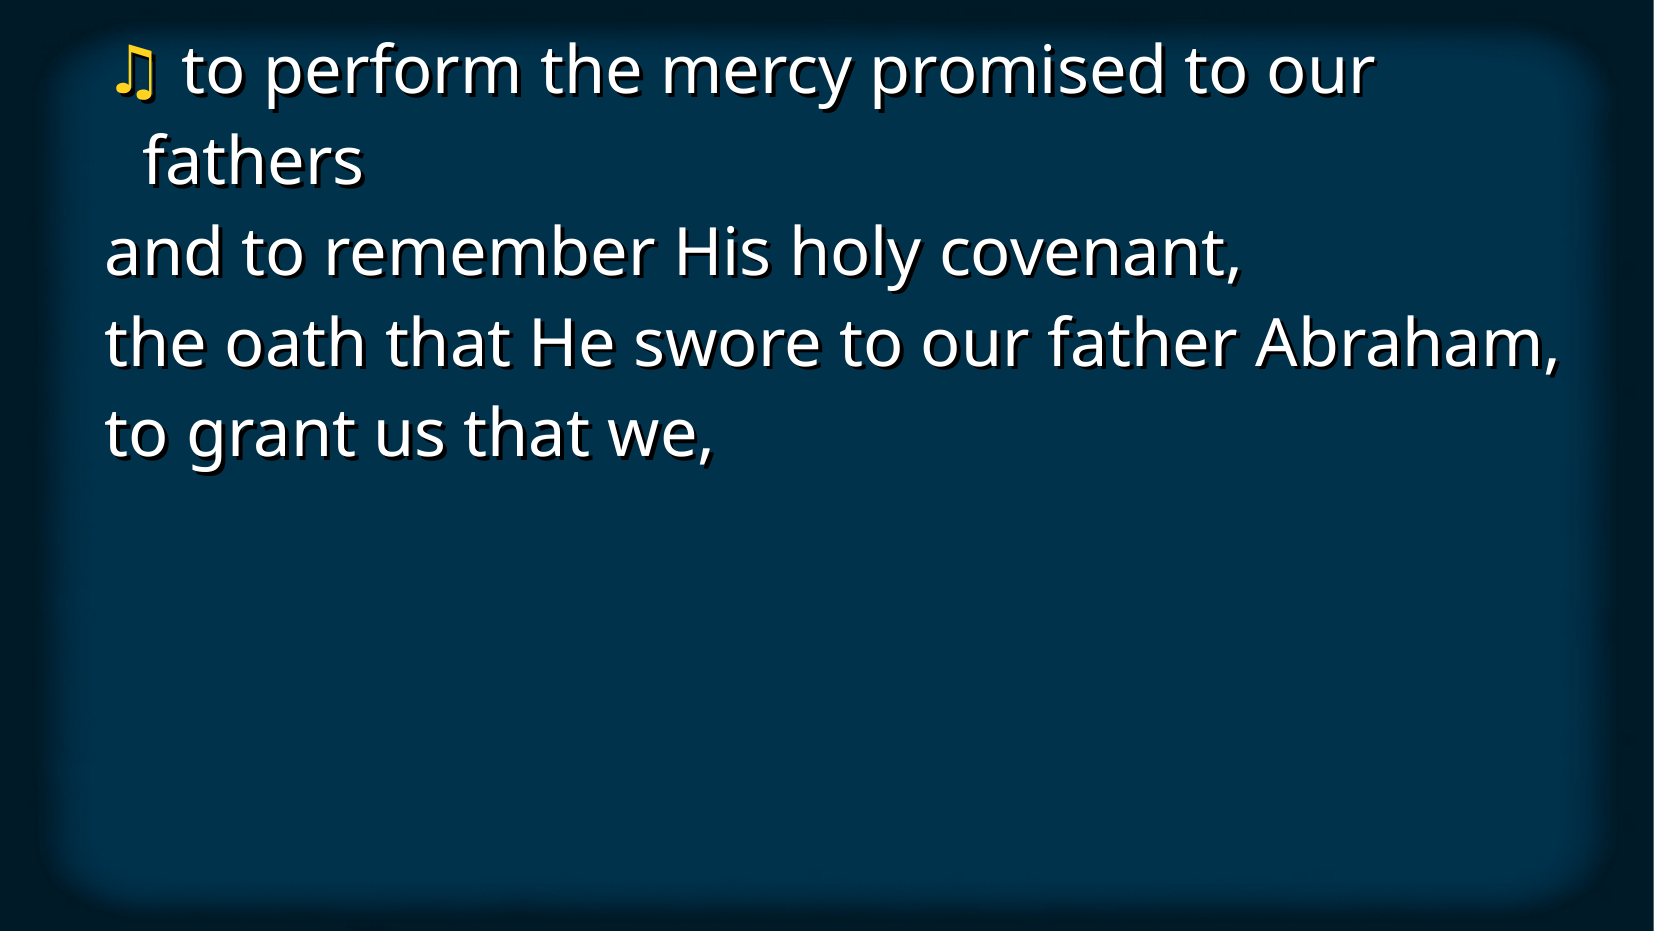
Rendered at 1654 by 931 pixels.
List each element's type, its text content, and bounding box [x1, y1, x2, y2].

text_box ♫ to perform the mercy promised to our fathers and to remember His holy covenant, the oath that He swore to our father Abraham, to grant us that we, [90, 15, 1591, 406]
picture [0, 0, 1654, 931]
